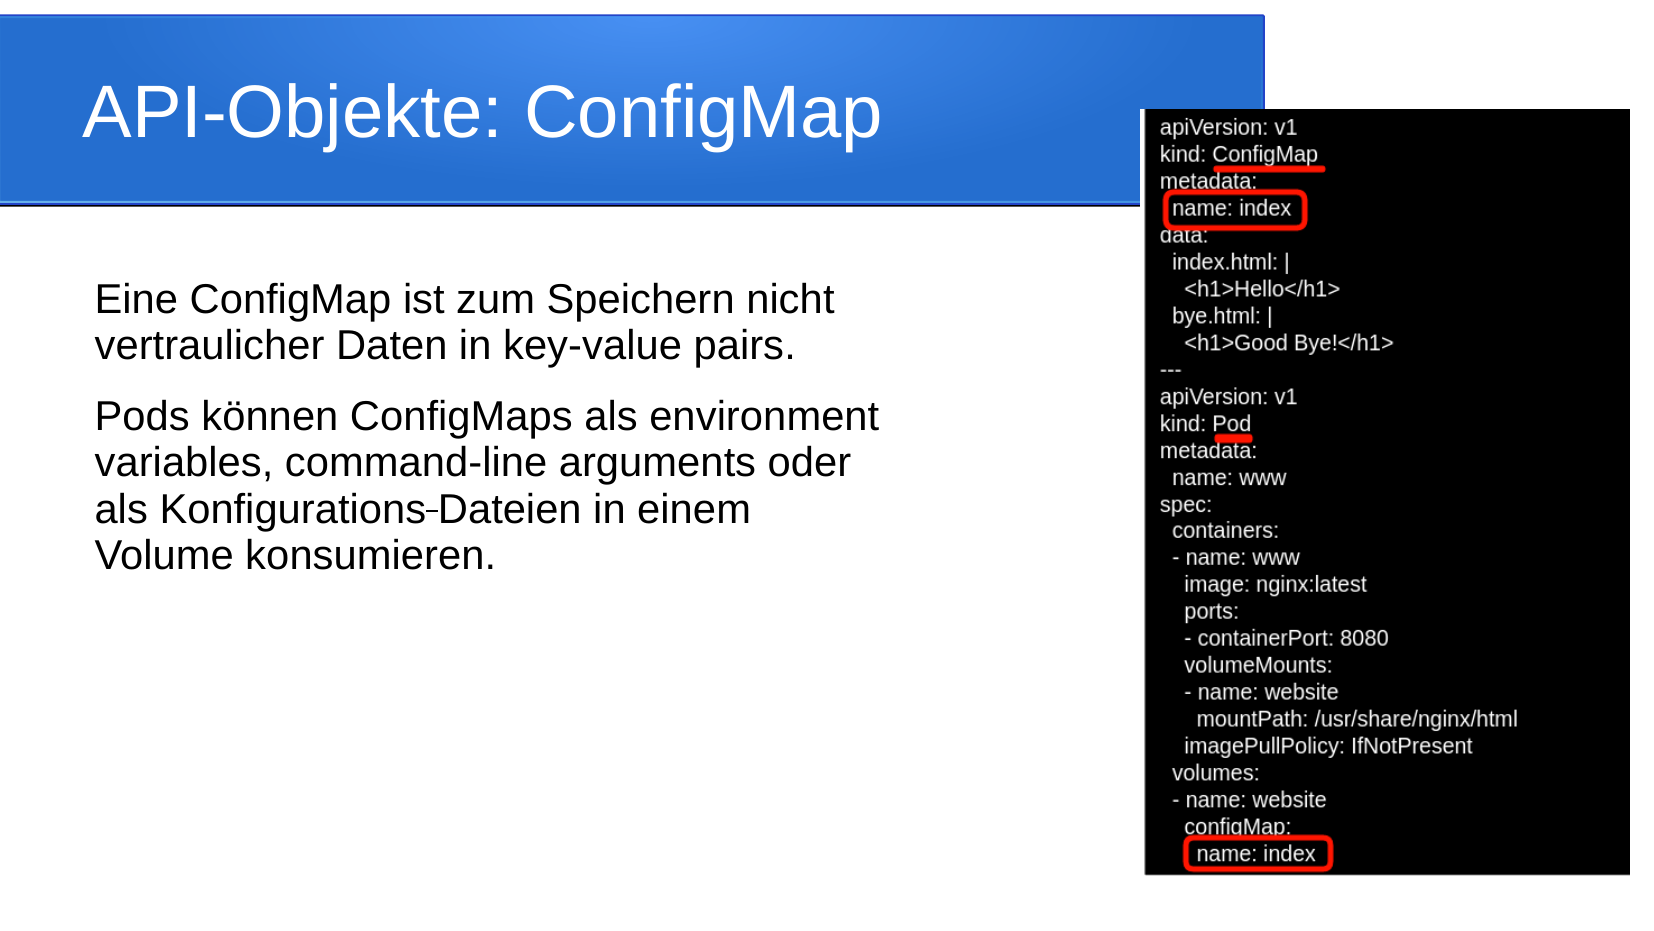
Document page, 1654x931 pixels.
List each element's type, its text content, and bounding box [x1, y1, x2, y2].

list Eine ConfigMap ist zum Speichern nicht vertraulicher Daten in key-value pairs. Pods können ConfigMaps als environment variables, command-line arguments oder als Konfigurations Dateien in einem Volume konsumieren. [23, 275, 898, 815]
title API-Objekte: ConfigMap [82, 35, 1235, 189]
picture [1140, 109, 1630, 886]
